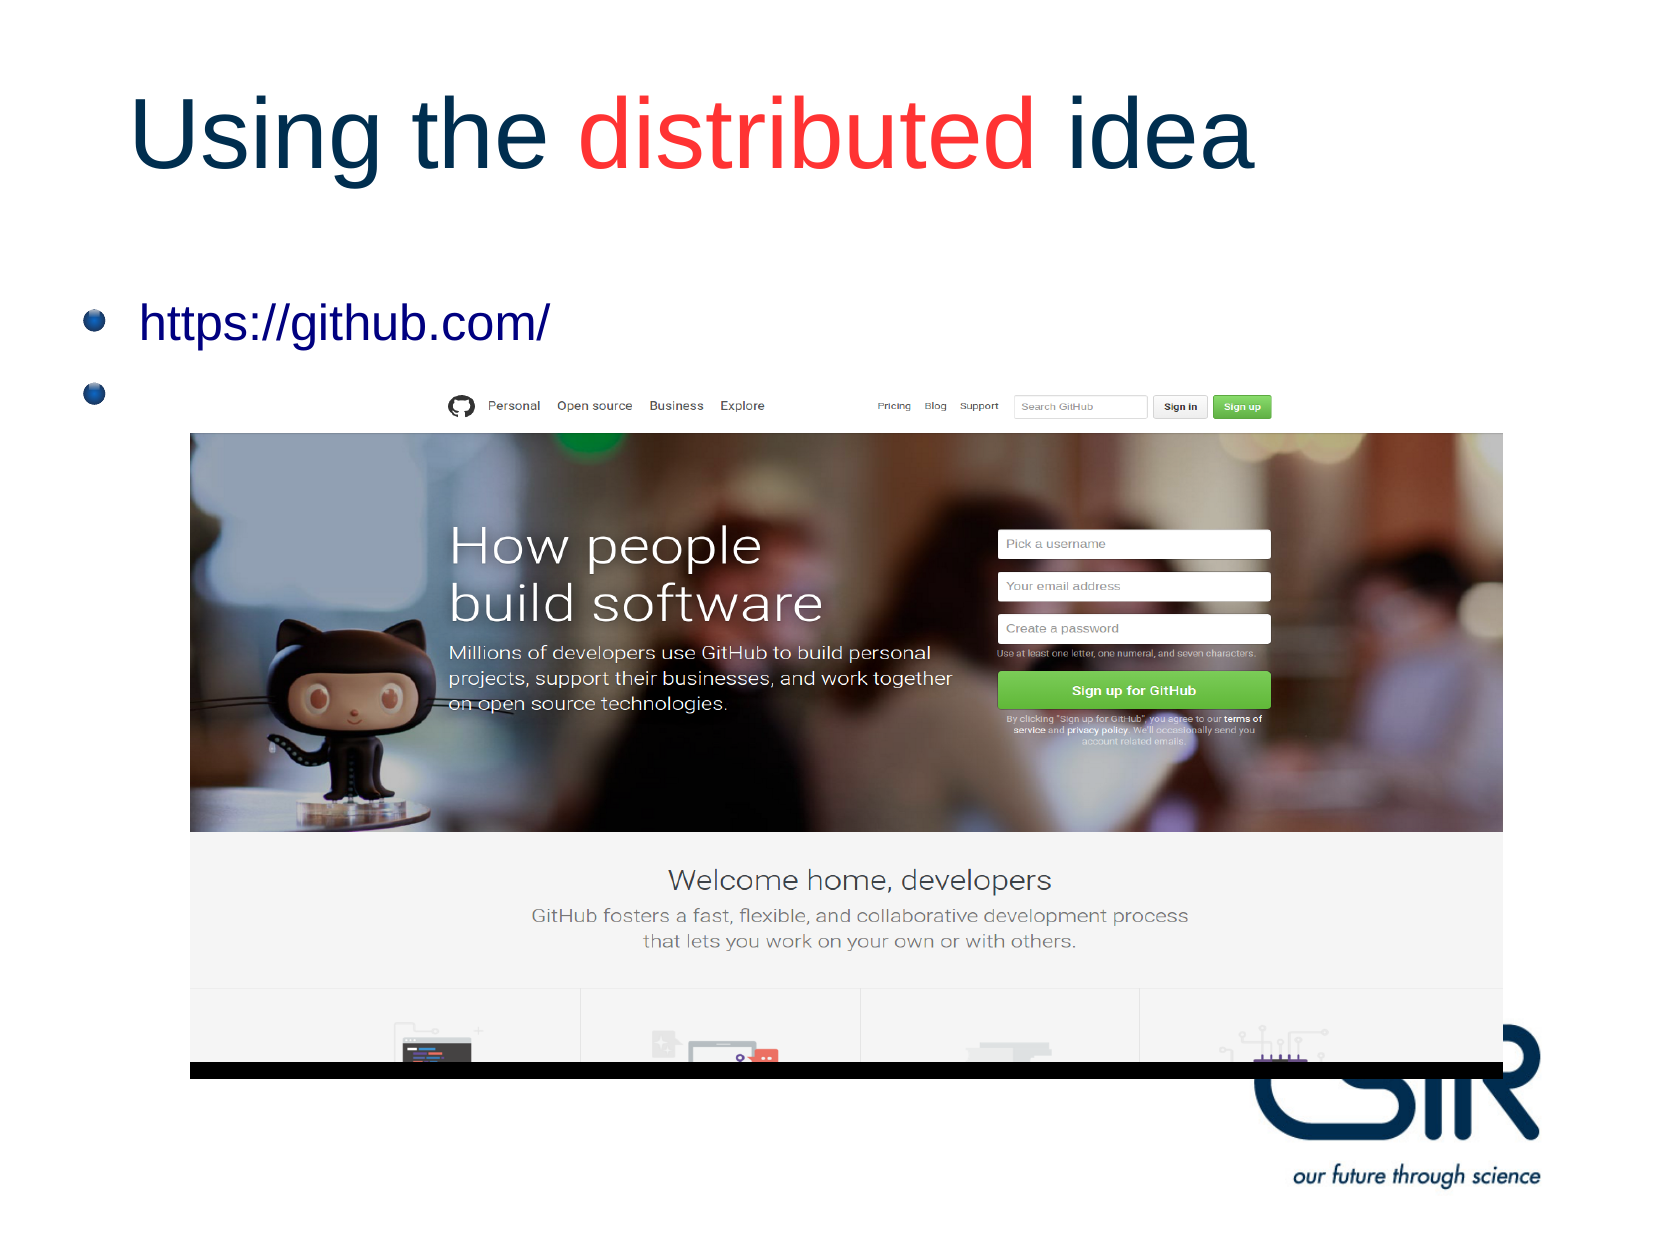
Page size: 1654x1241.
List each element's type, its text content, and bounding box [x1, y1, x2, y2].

title Using the distributed idea [128, 68, 1534, 248]
list https://github.com/ [82, 290, 1571, 1010]
picture [190, 389, 1653, 1240]
